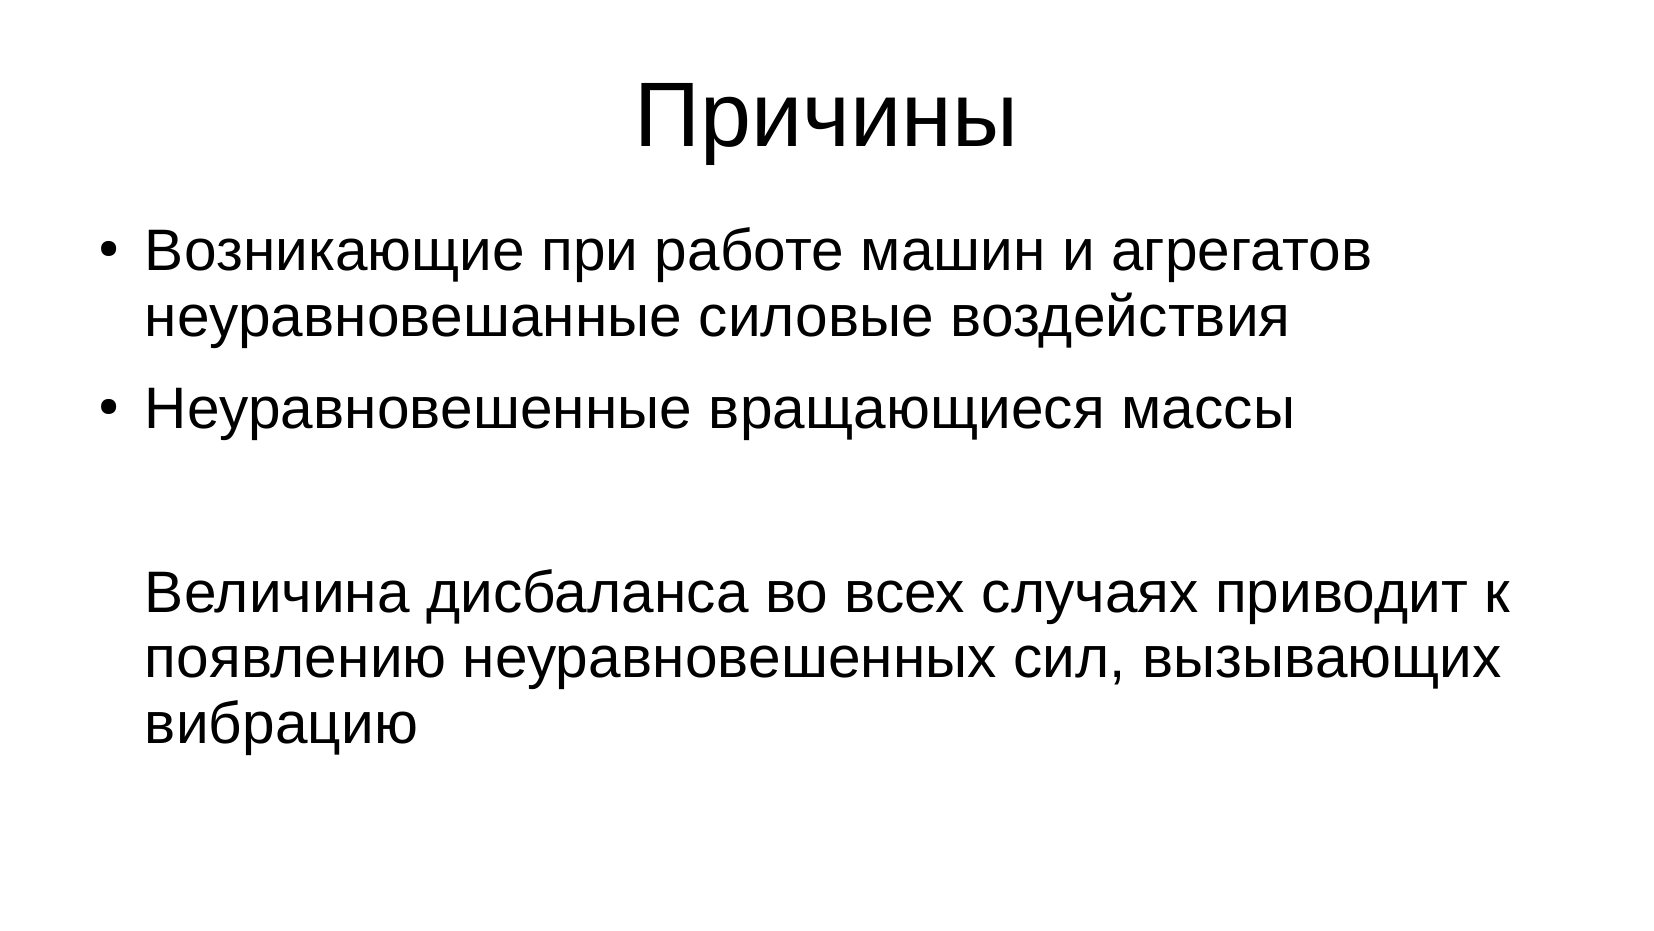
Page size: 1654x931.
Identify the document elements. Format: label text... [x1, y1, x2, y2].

list Возникающие при работе машин и агрегатов неуравновешанные силовые воздействия Неуравновешенные вращающиеся массы Величина дисбаланса во всех случаях приводит к появлению неуравновешенных сил, вызывающих вибрацию [82, 217, 1571, 758]
title Причины [82, 37, 1571, 193]
